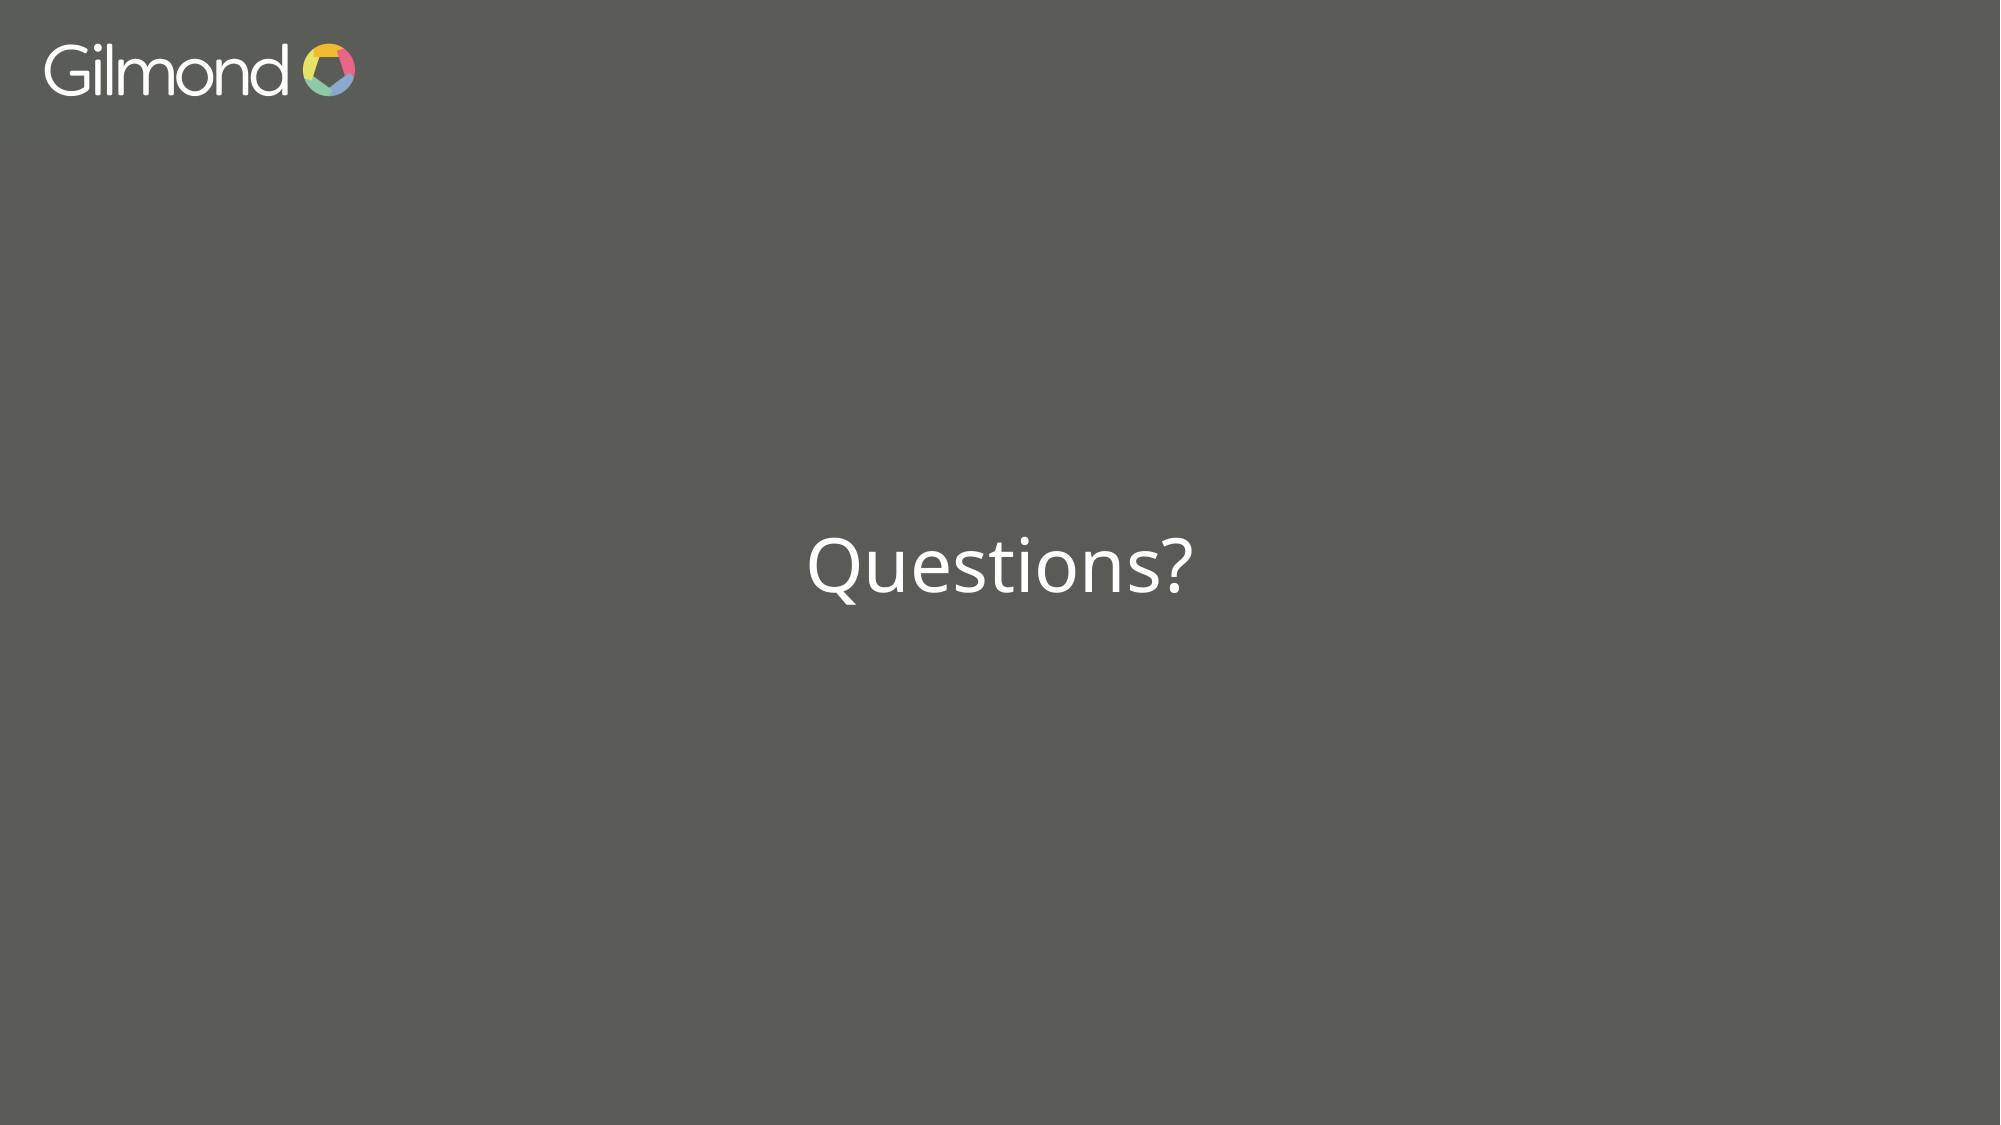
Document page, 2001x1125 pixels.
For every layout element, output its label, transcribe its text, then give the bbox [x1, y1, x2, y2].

text_box Questions? [137, 59, 1863, 1077]
picture [0, 0, 399, 149]
